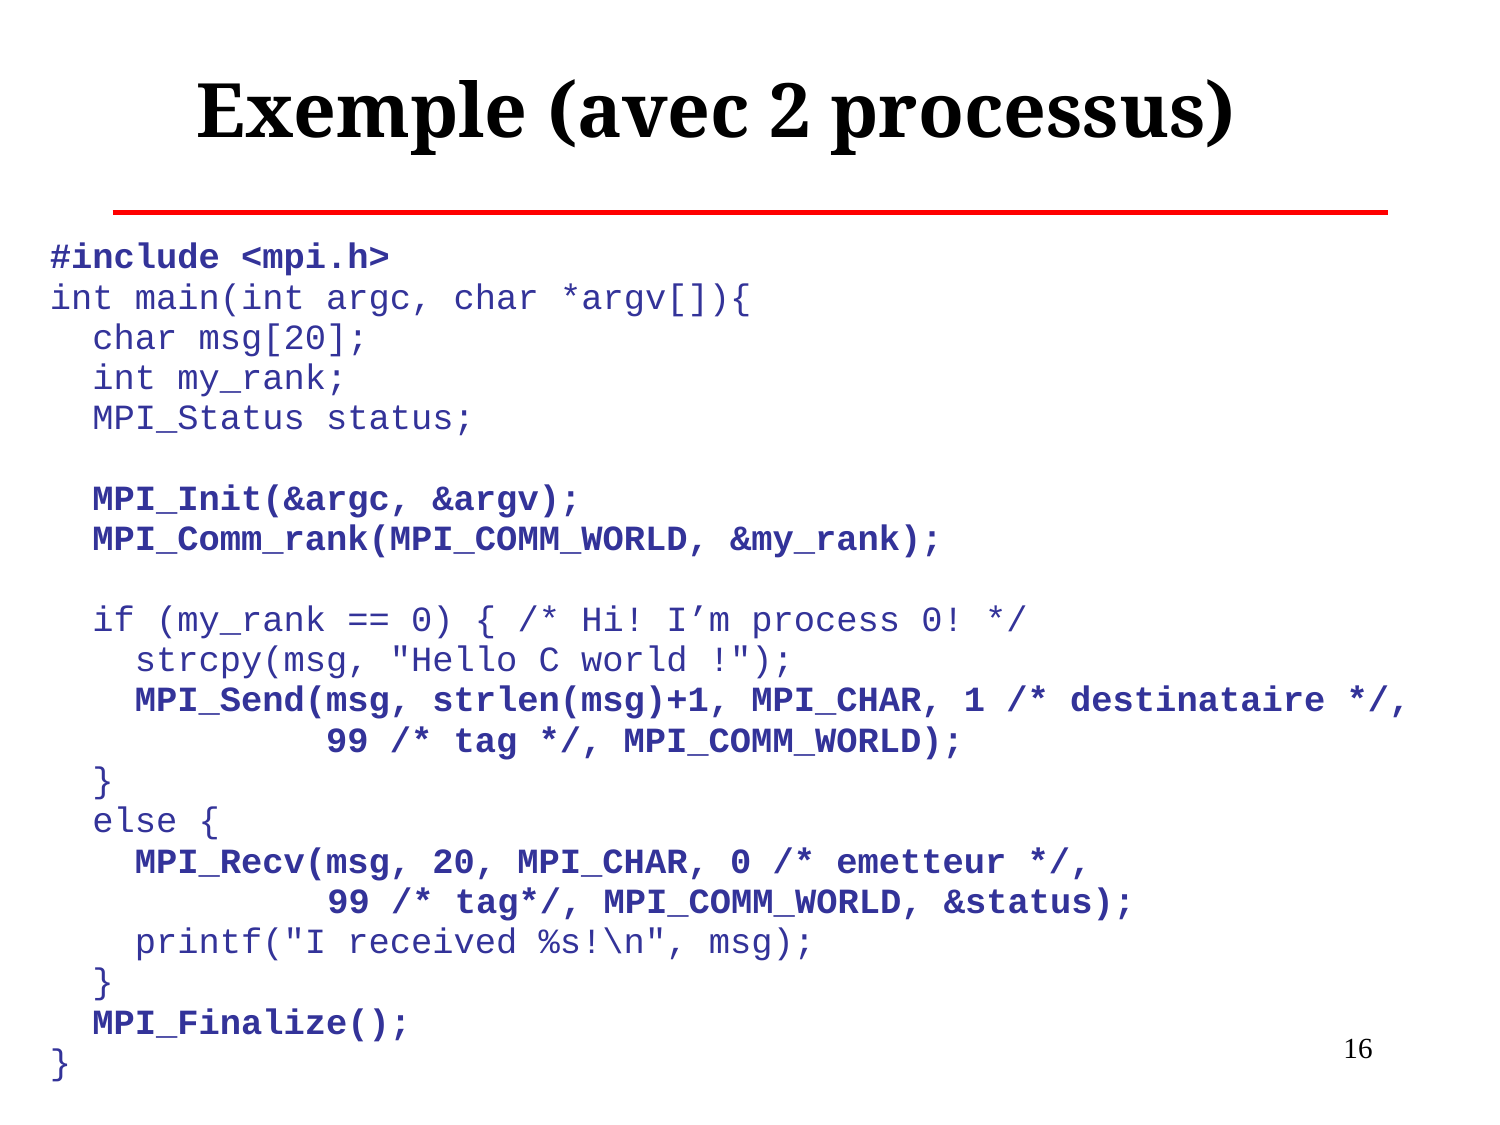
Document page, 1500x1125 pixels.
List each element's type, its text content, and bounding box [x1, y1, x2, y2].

text_box Exemple (avec 2 processus) [181, 49, 1252, 167]
text_box #include <mpi.h> int main(int argc, char *argv[]){ char msg[20]; int my_rank; MPI_Status status; MPI_Init(&argc, &argv); MPI_Comm_rank(MPI_COMM_WORLD, &my_rank); if (my_rank == 0) { /* Hi! I’m process 0! */ strcpy(msg, "Hello C world !"); MPI_Send(msg, strlen(msg)+1, MPI_CHAR, 1 /* destinataire */, 99 /* tag */, MPI_COMM_WORLD); } else { MPI_Recv(msg, 20, MPI_CHAR, 0 /* emetteur */, 99 /* tag*/, MPI_COMM_WORLD, &status); printf("I received %s!\n", msg); } MPI_Finalize(); } [35, 232, 1480, 1093]
